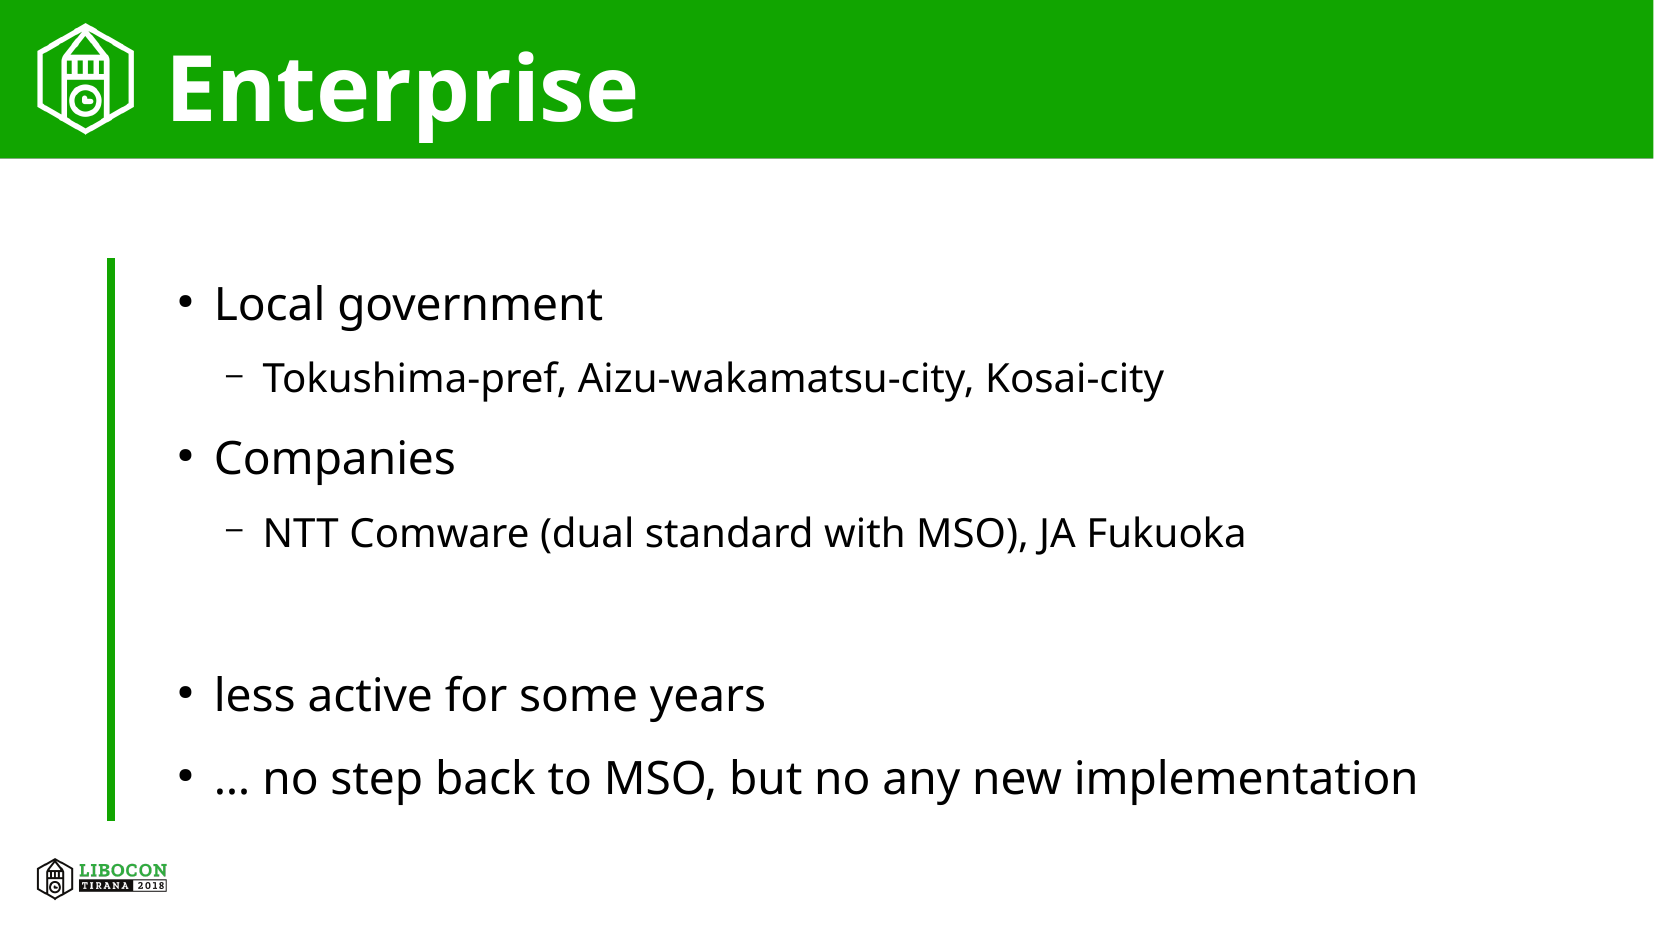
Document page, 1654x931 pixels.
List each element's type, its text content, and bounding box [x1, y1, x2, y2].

list Local government Tokushima-pref, Aizu-wakamatsu-city, Kosai-city Companies NTT Comware (dual standard with MSO), JA Fukuoka less active for some years … no step back to MSO, but no any new implementation [165, 270, 1571, 811]
picture [0, 0, 1654, 930]
title Enterprise [165, 31, 1571, 142]
